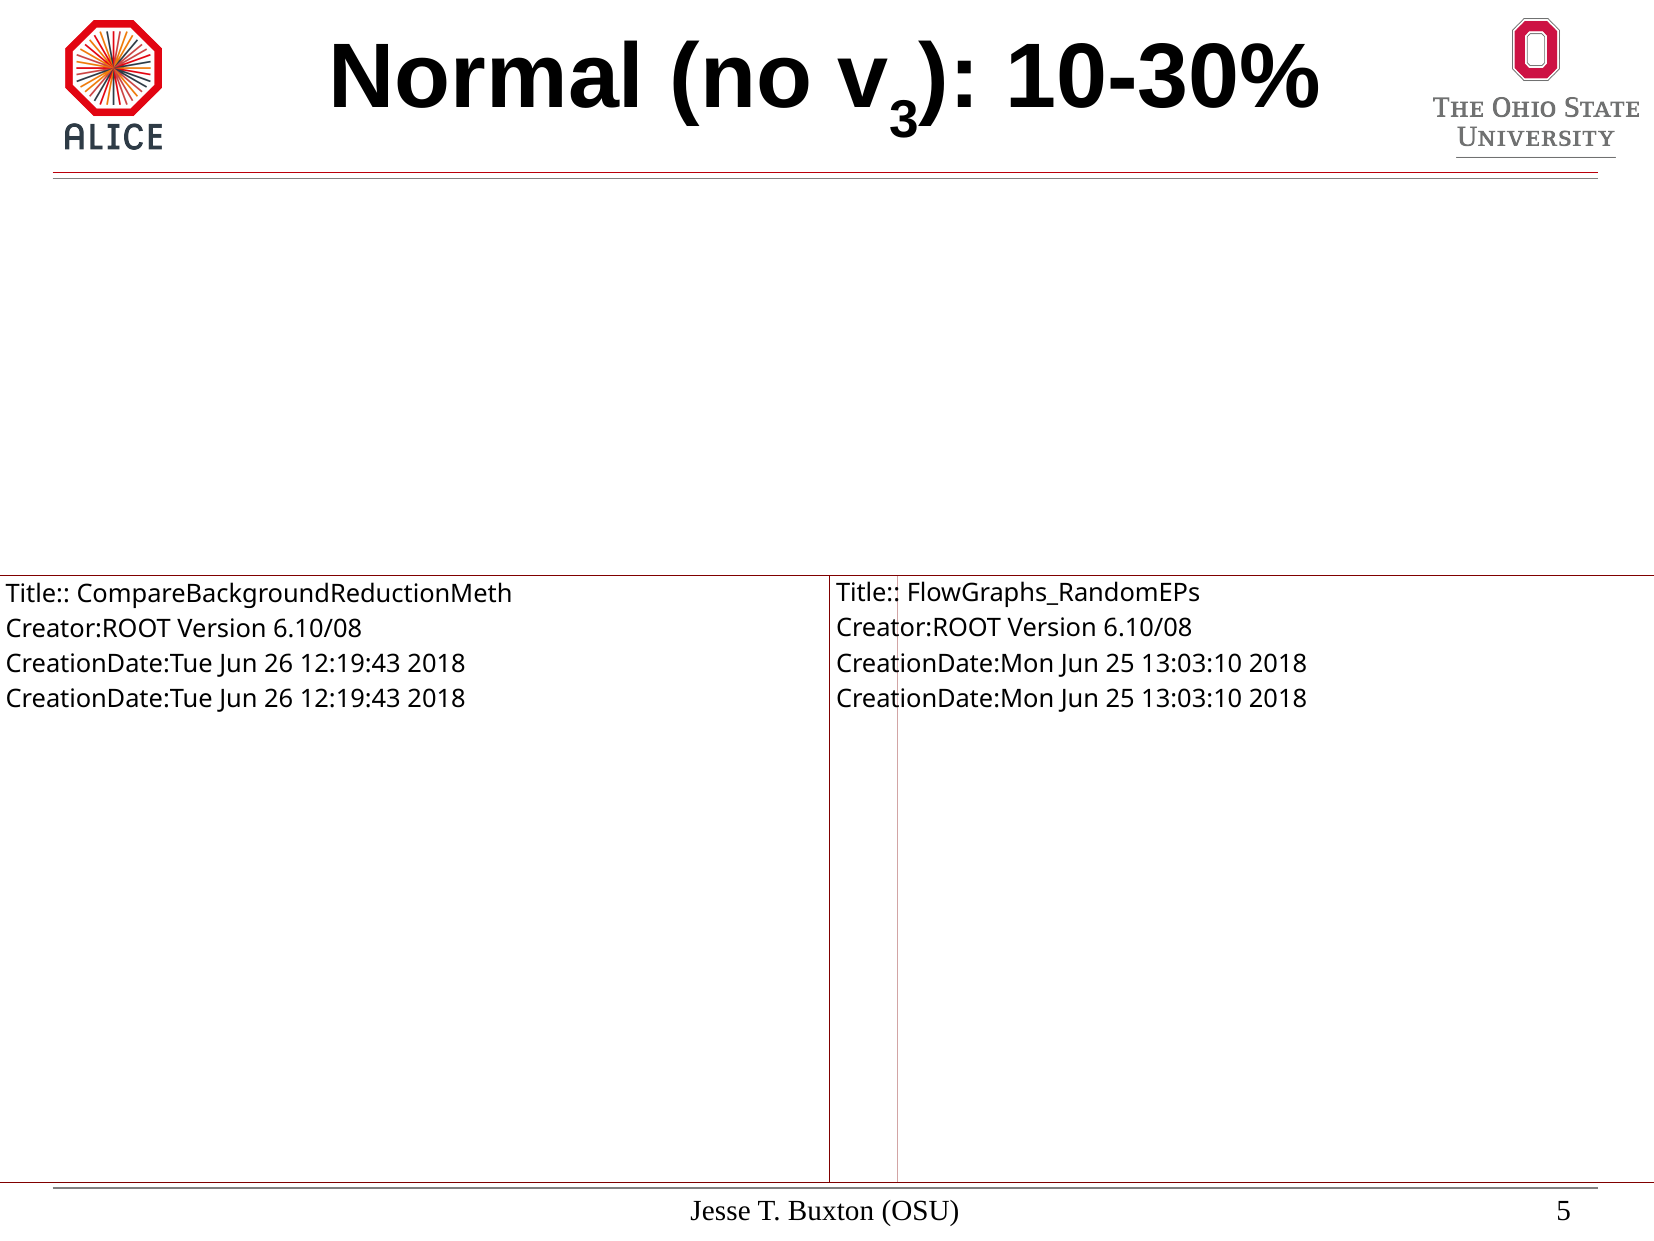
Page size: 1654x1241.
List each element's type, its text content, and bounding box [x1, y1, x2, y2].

picture [0, 573, 1654, 1183]
picture [1513, 5, 1642, 171]
picture [65, 20, 137, 150]
title Normal (no v3): 10-30% [137, 1, 1513, 172]
